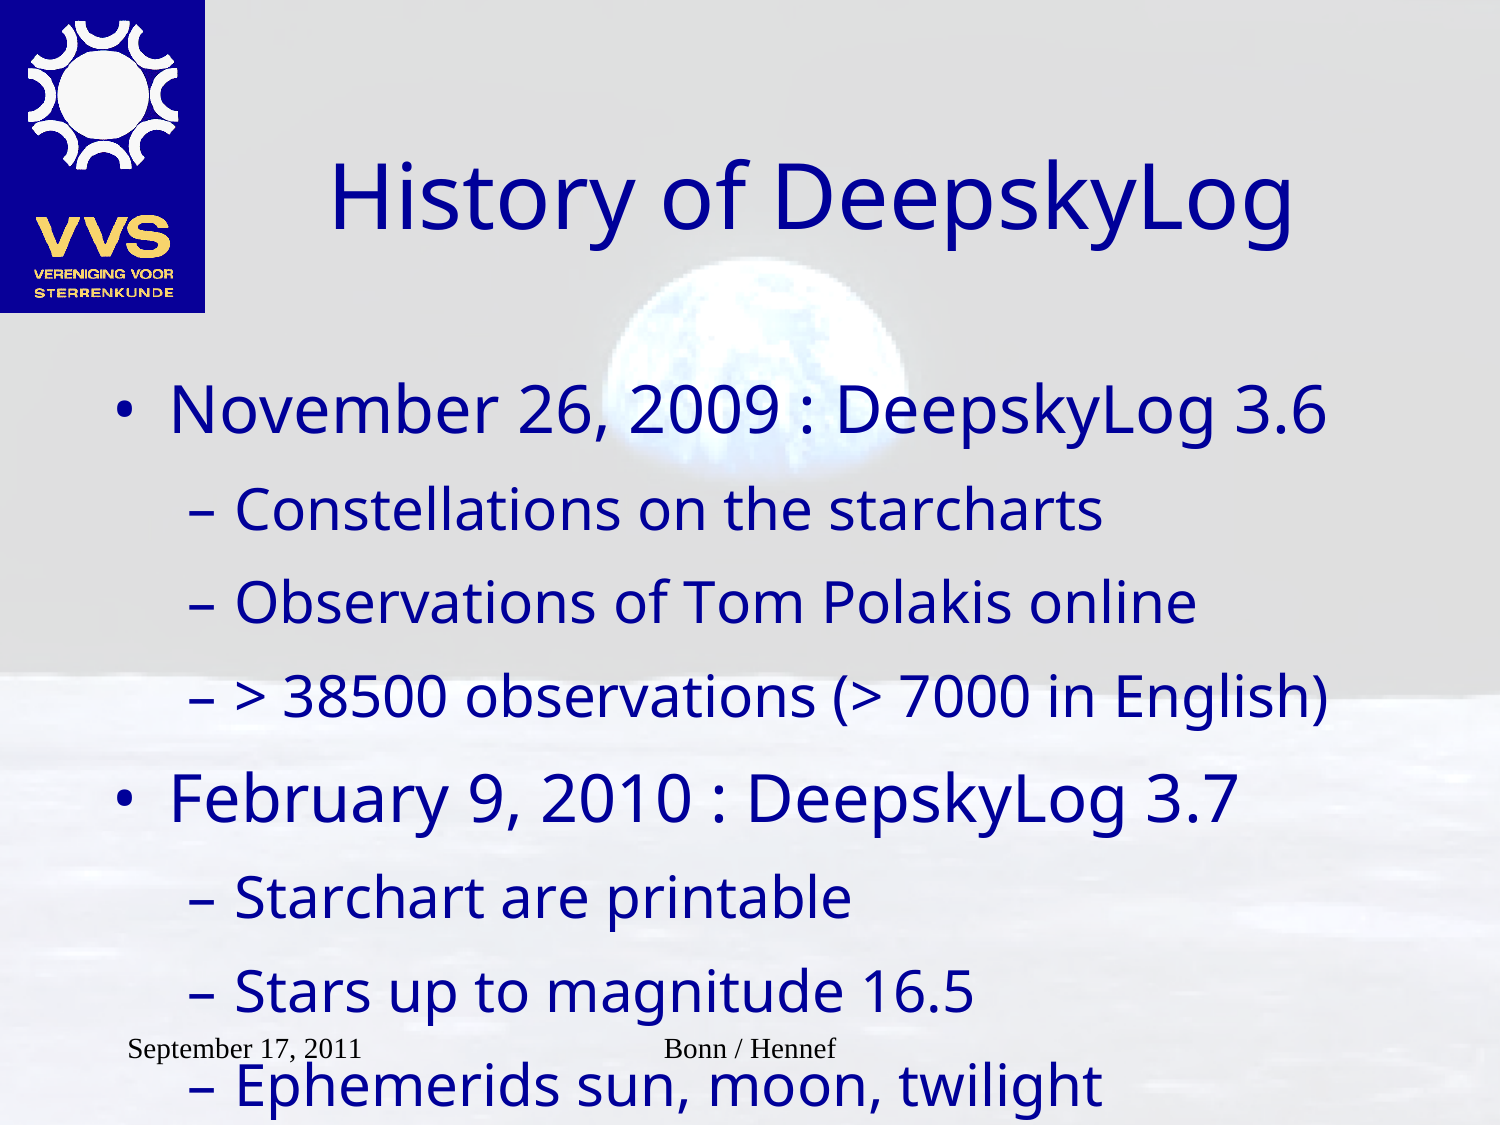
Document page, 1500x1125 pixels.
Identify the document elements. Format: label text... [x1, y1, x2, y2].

title History of DeepskyLog [237, 76, 1388, 312]
picture [0, 0, 205, 313]
list November 26, 2009 : DeepskyLog 3.6 Constellations on the starcharts Observations of Tom Polakis online > 38500 observations (> 7000 in English) February 9, 2010 : DeepskyLog 3.7 Starchart are printable Stars up to magnitude 16.5 Ephemerids sun, moon, twilight [112, 362, 1388, 1105]
